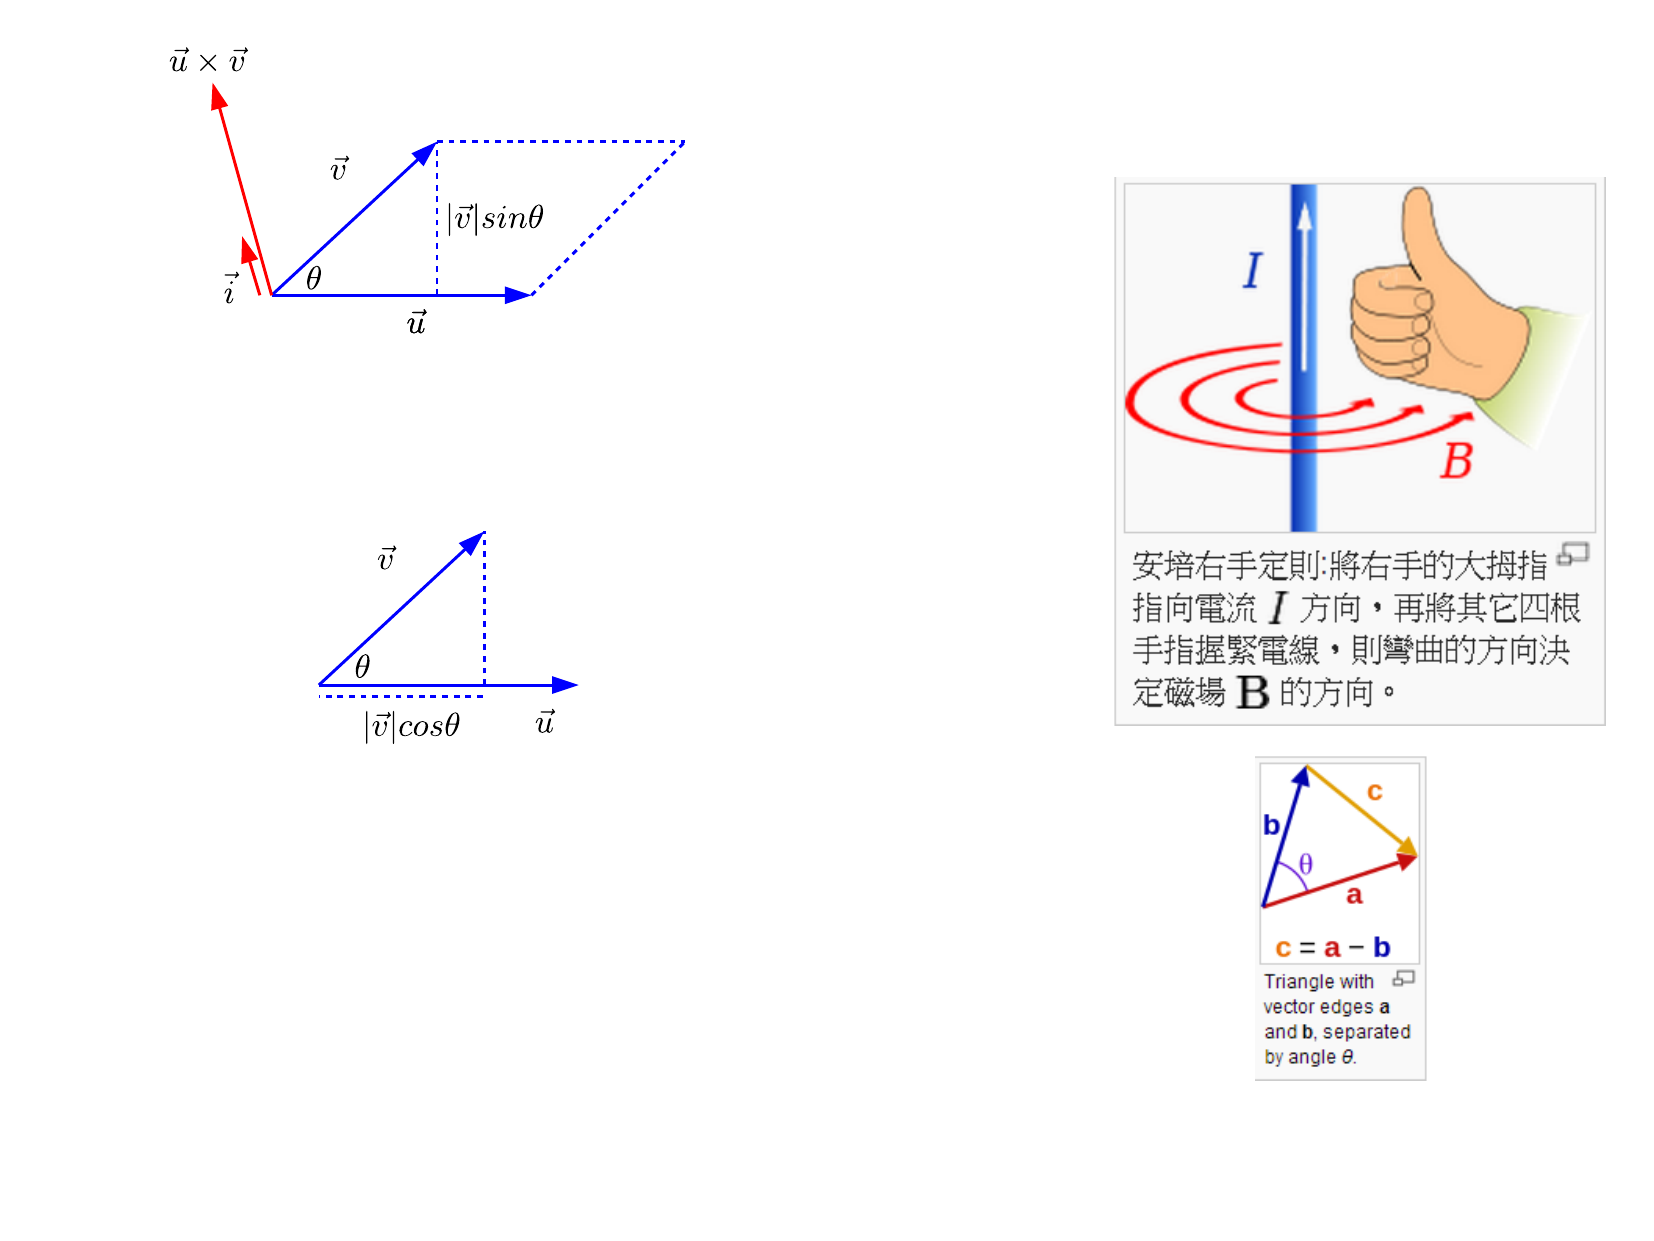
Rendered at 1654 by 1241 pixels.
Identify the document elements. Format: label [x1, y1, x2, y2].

picture [307, 265, 321, 290]
picture [169, 47, 249, 72]
picture [355, 654, 370, 679]
picture [407, 309, 427, 334]
picture [224, 271, 240, 304]
picture [377, 545, 397, 570]
picture [330, 155, 350, 180]
picture [1255, 755, 1430, 1081]
picture [535, 708, 556, 733]
picture [448, 202, 544, 237]
picture [1110, 177, 1606, 726]
picture [366, 710, 460, 745]
